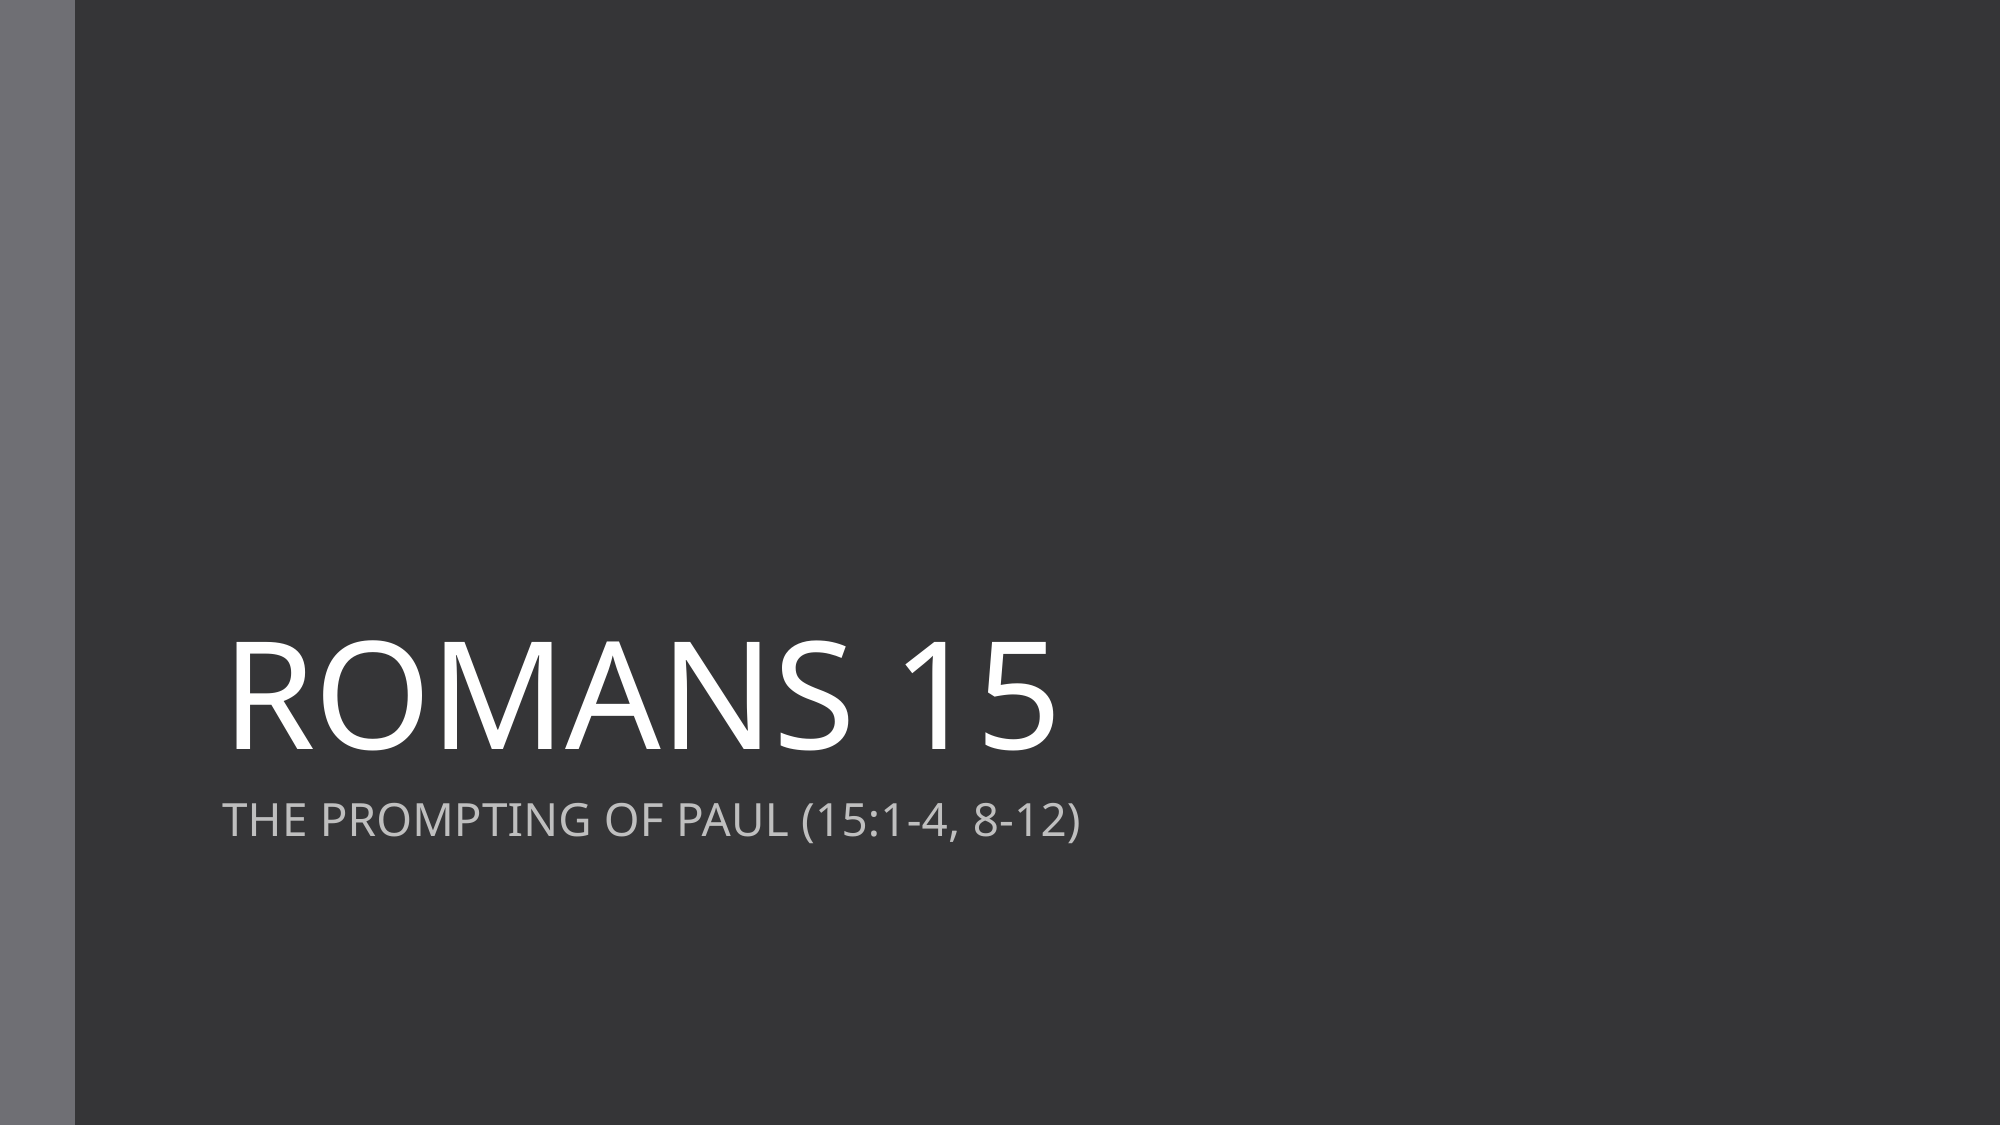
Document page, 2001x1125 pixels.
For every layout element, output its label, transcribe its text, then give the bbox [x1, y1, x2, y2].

subtitle THE PROMPTING OF PAUL (15:1-4, 8-12) [206, 787, 1752, 1066]
title ROMANS 15 [206, 124, 1752, 787]
